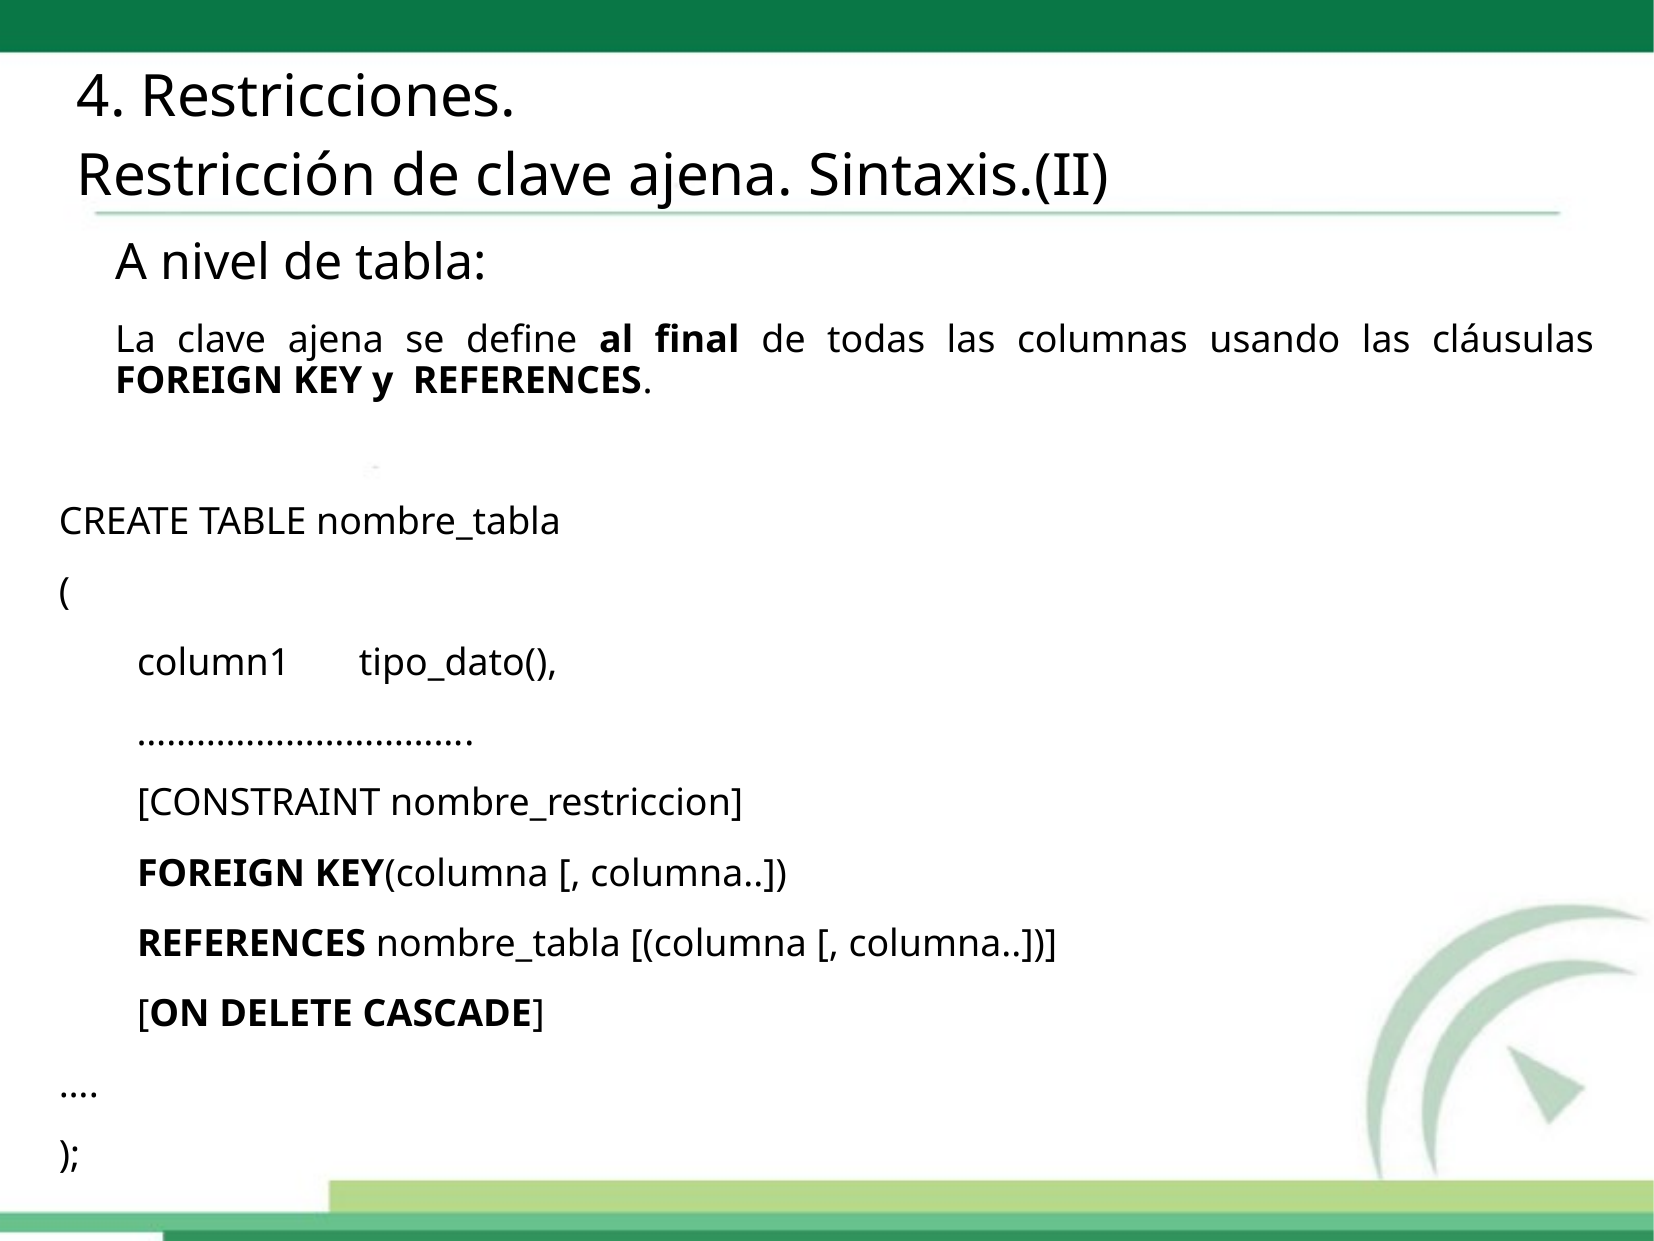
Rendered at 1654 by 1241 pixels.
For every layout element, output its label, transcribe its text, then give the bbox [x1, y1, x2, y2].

list A nivel de tabla: La clave ajena se define al final de todas las columnas usando las cláusulas FOREIGN KEY y REFERENCES. CREATE TABLE nombre_tabla ( column1 tipo_dato(), ……………………………. [CONSTRAINT nombre_restriccion] FOREIGN KEY(columna [, columna..]) REFERENCES nombre_tabla [(columna [, columna..])] [ON DELETE CASCADE] …. ); [59, 236, 1595, 1139]
title 4. Restricciones. Restricción de clave ajena. Sintaxis.(II) [76, 29, 1625, 237]
picture [0, 0, 1654, 1241]
